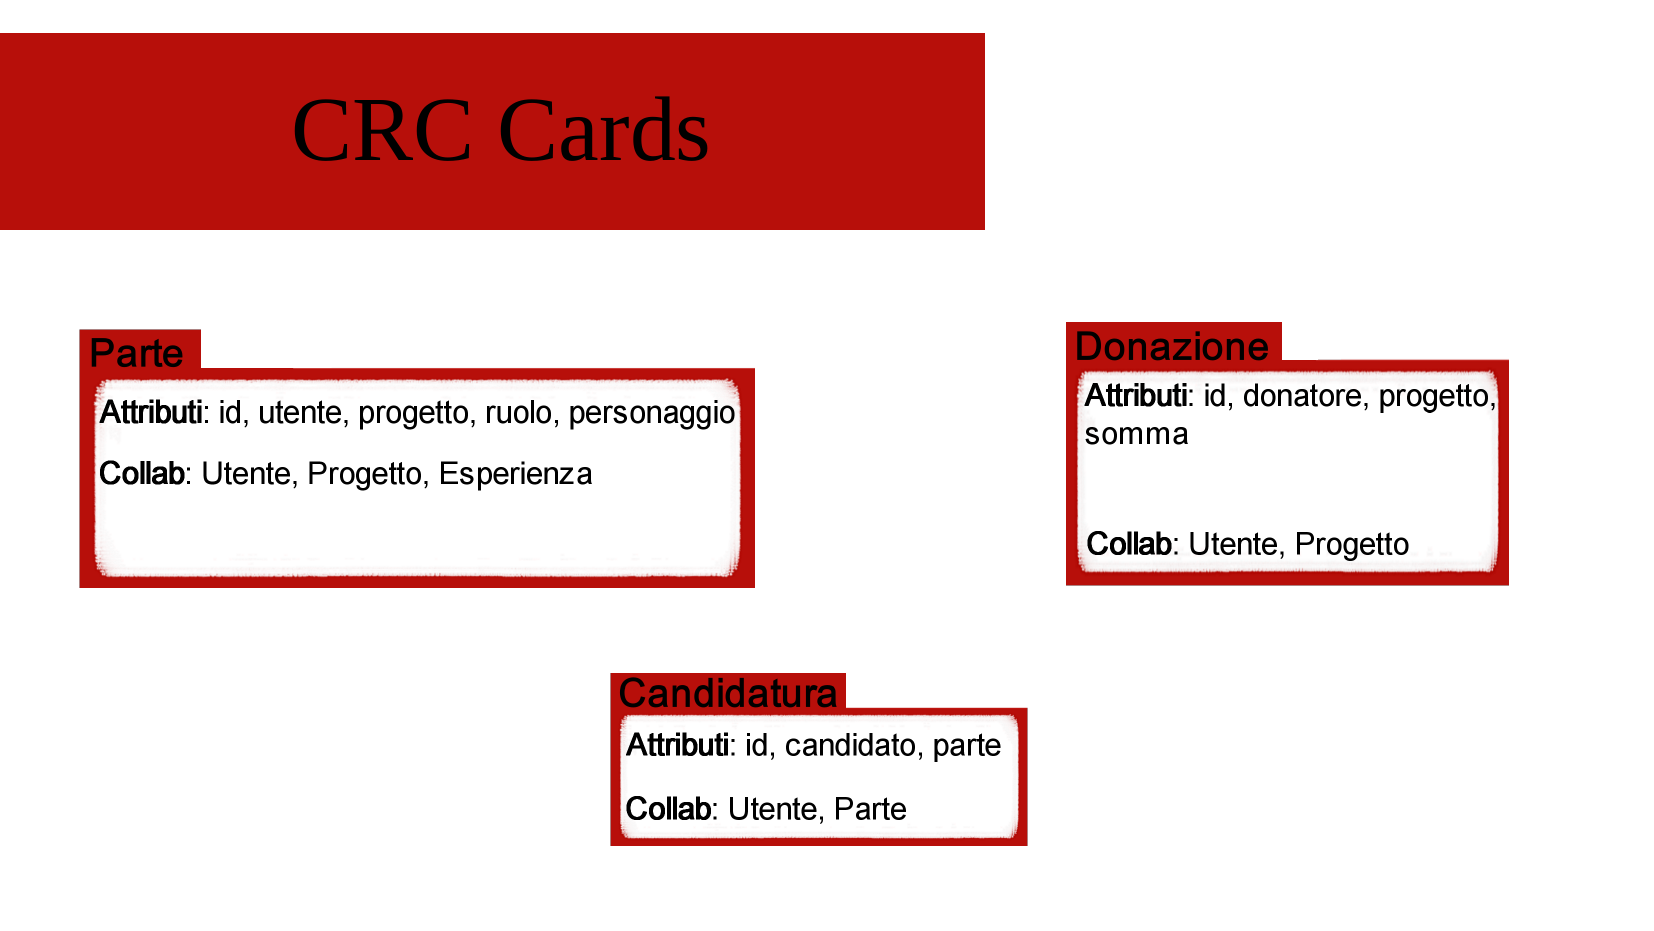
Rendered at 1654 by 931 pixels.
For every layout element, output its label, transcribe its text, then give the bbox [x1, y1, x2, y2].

title CRC Cards [35, 27, 969, 94]
picture [0, 0, 1654, 931]
